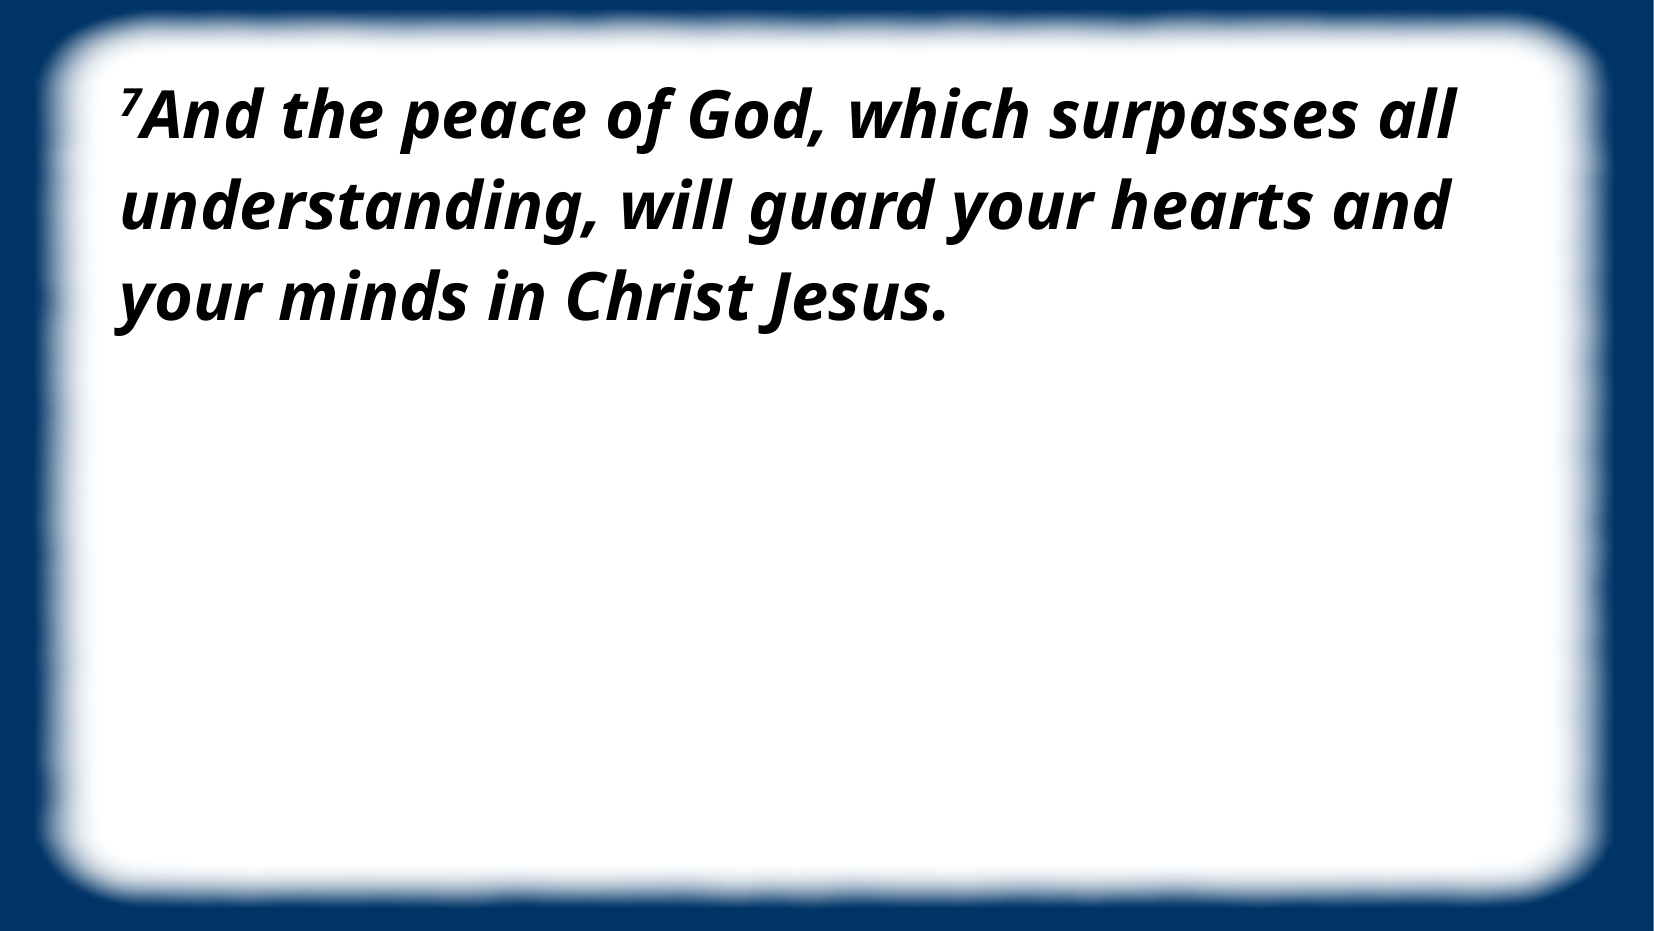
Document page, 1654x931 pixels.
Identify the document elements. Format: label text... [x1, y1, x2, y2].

picture [0, 0, 1654, 931]
text_box 7And the peace of God, which surpasses all understanding, will guard your hearts and your minds in Christ Jesus. [105, 60, 1546, 342]
